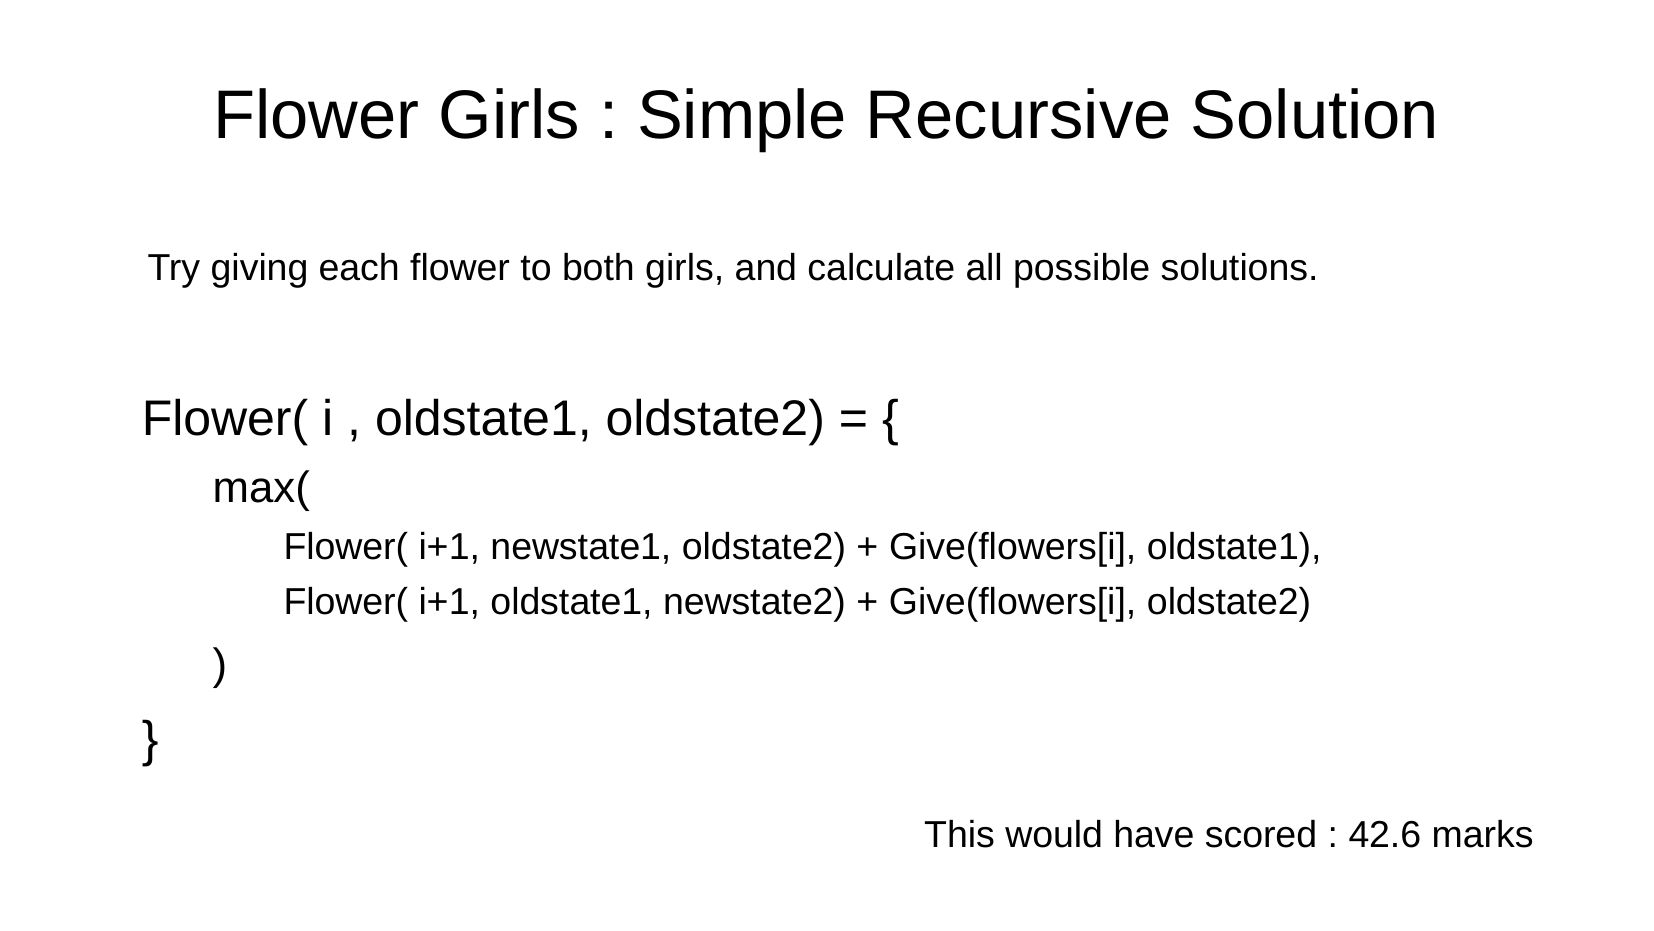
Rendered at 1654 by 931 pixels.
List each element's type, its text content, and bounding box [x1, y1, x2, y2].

text_box Try giving each flower to both girls, and calculate all possible solutions. [132, 238, 1335, 296]
list Flower( i , oldstate1, oldstate2) = { max( Flower( i+1, newstate1, oldstate2) + Give(flowers[i], oldstate1), Flower( i+1, oldstate1, newstate2) + Give(flowers[i], oldstate2) ) } [70, 389, 1560, 775]
text_box This would have scored : 42.6 marks [909, 805, 1549, 863]
title Flower Girls : Simple Recursive Solution [82, 37, 1571, 193]
